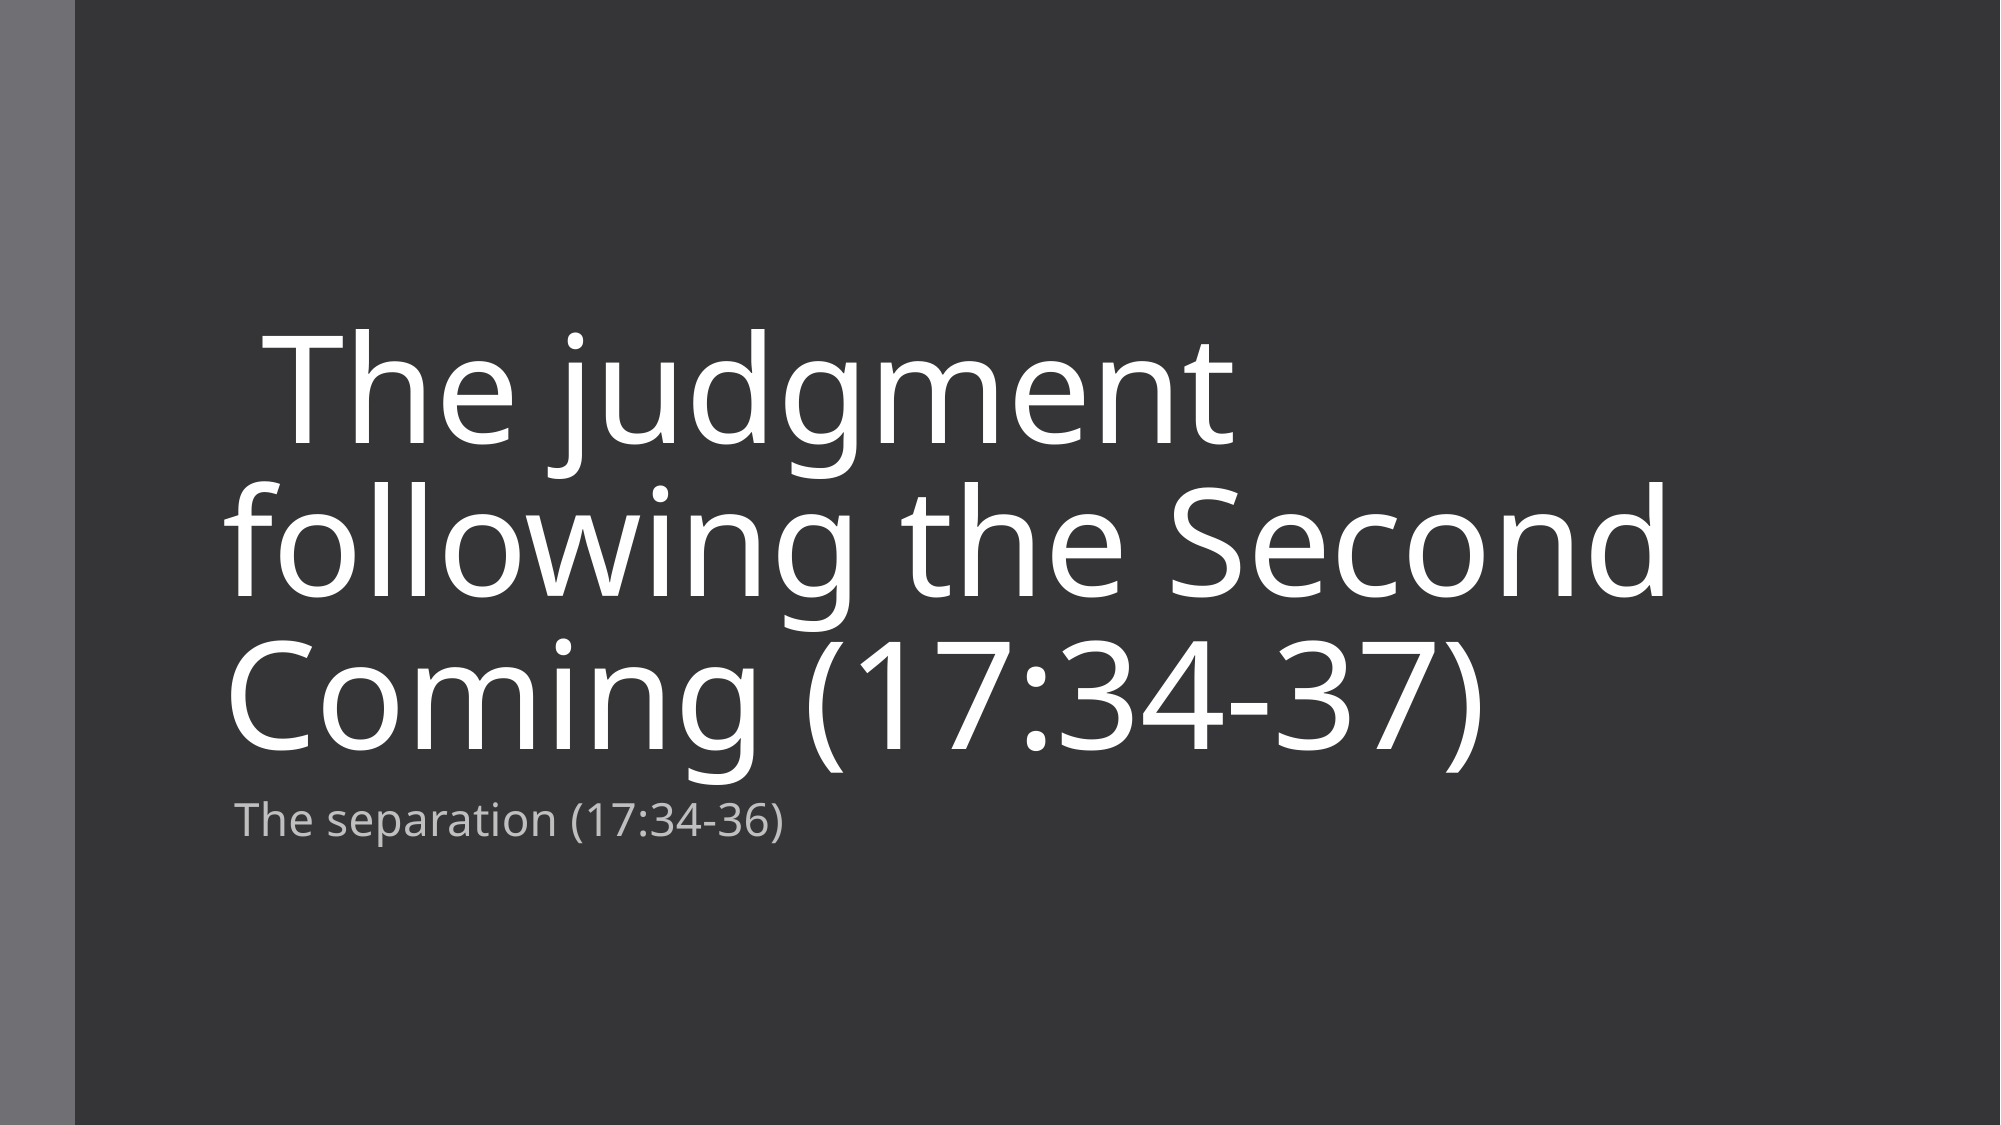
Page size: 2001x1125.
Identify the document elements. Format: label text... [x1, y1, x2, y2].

title The judgment following the Second Coming (17:34-37) [206, 124, 1752, 787]
subtitle The separation (17:34-36) [206, 787, 1752, 1066]
